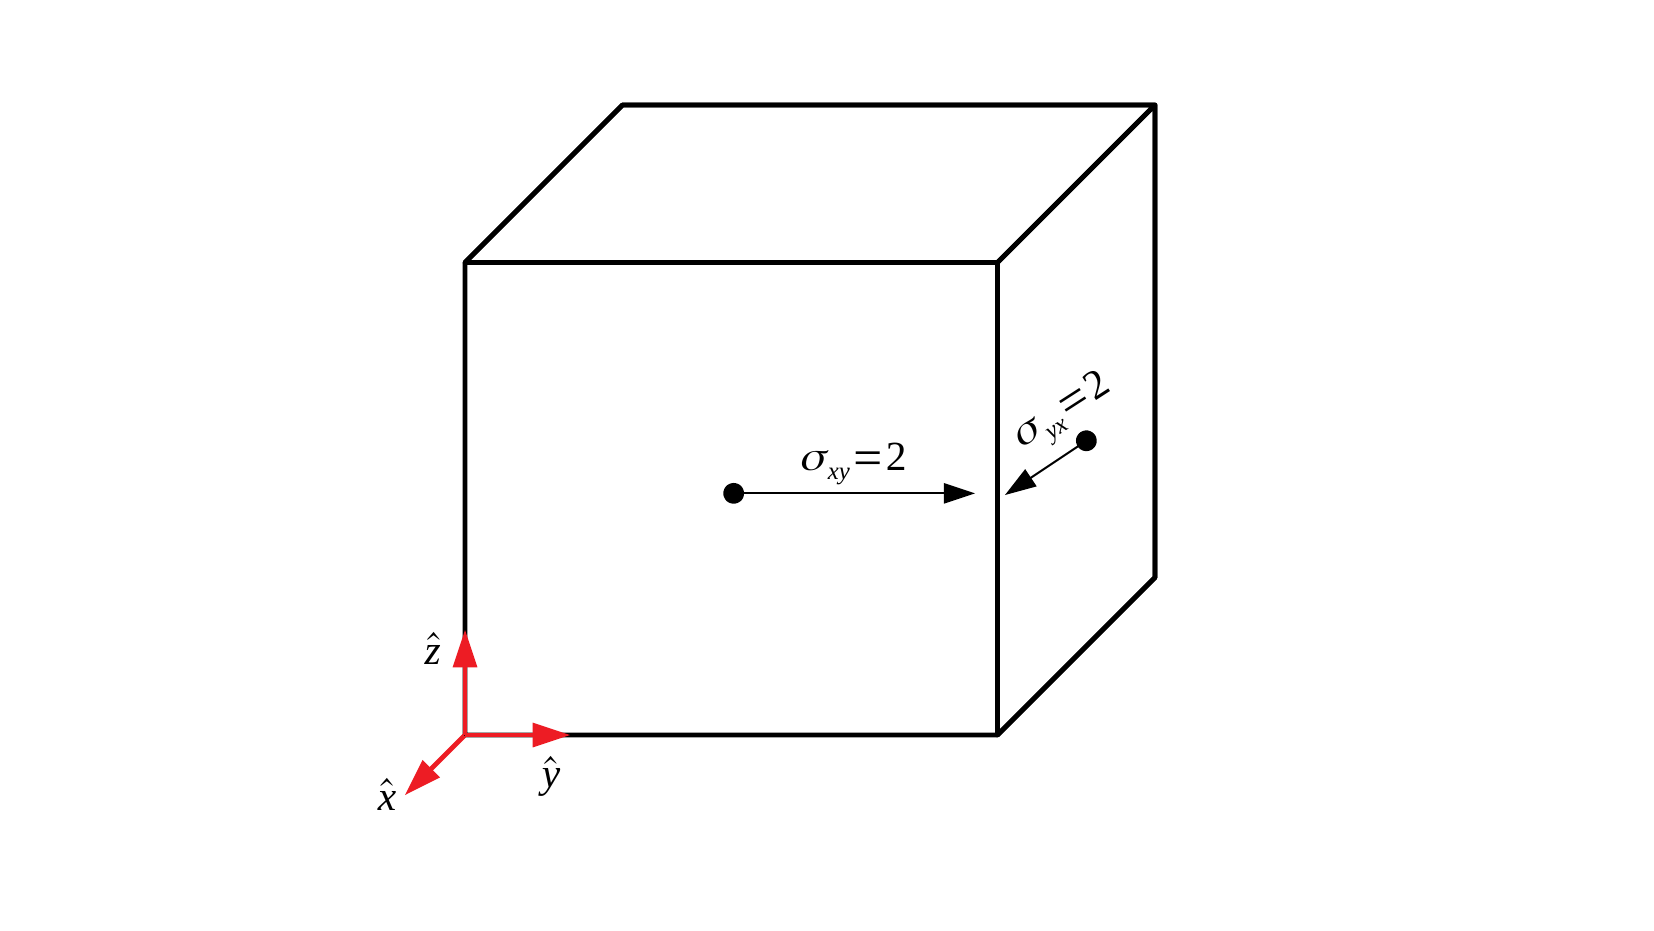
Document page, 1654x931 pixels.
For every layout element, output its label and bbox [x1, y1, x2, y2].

chart [416, 626, 449, 673]
chart [792, 432, 913, 485]
chart [530, 750, 569, 797]
chart [368, 773, 404, 820]
chart [994, 355, 1126, 466]
